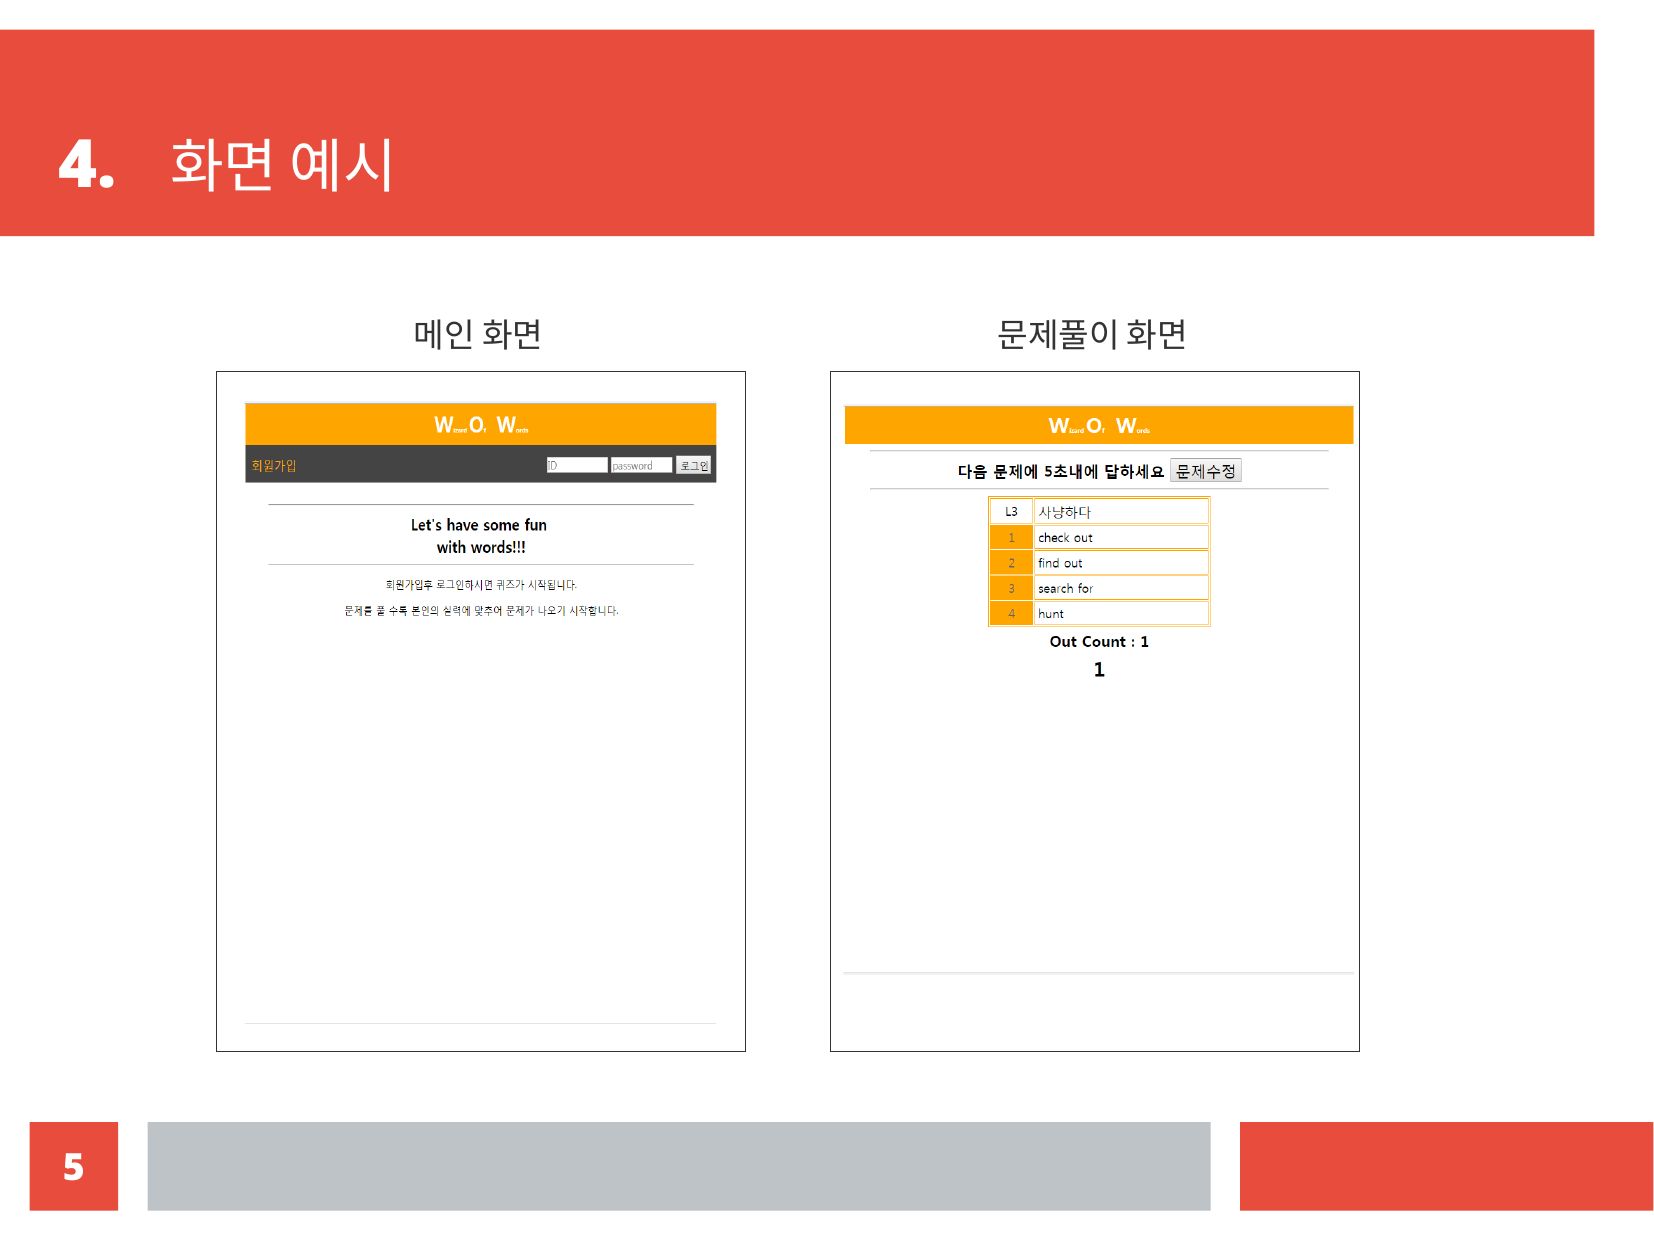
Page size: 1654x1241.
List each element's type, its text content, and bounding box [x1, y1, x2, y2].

picture [843, 404, 1355, 975]
picture [244, 401, 717, 1024]
text_box 문제풀이 화면 [914, 301, 1272, 350]
title 4. 화면 예시 [59, 59, 1595, 207]
text_box 메인 화면 [300, 301, 658, 350]
